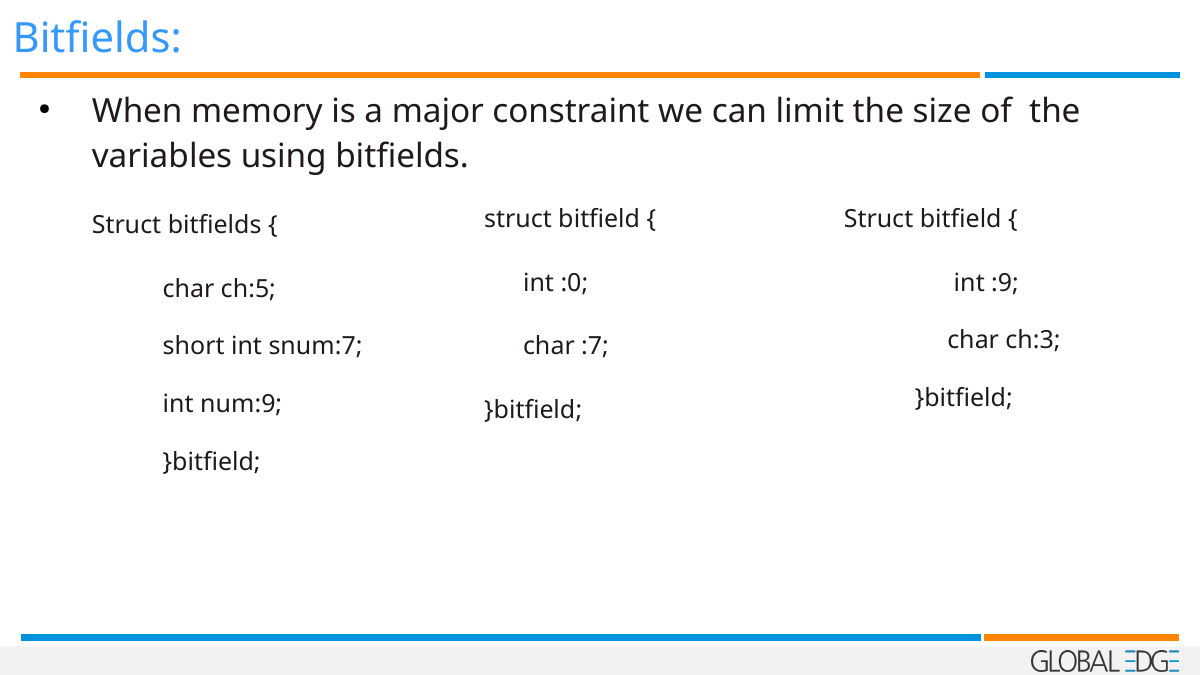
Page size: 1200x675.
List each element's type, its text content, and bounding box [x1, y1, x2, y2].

picture [1031, 650, 1179, 672]
list struct bitfield { int :0; char :7; }bitfield; [413, 200, 773, 520]
list Struct bitfield { int :9; char ch:3; }bitfield; [773, 200, 1146, 532]
title Bitfields: [12, 9, 1088, 63]
list When memory is a major constraint we can limit the size of the variables using bitfields. Struct bitfields { char ch:5; short int snum:7; int num:9; }bitfield; [21, 87, 1170, 627]
